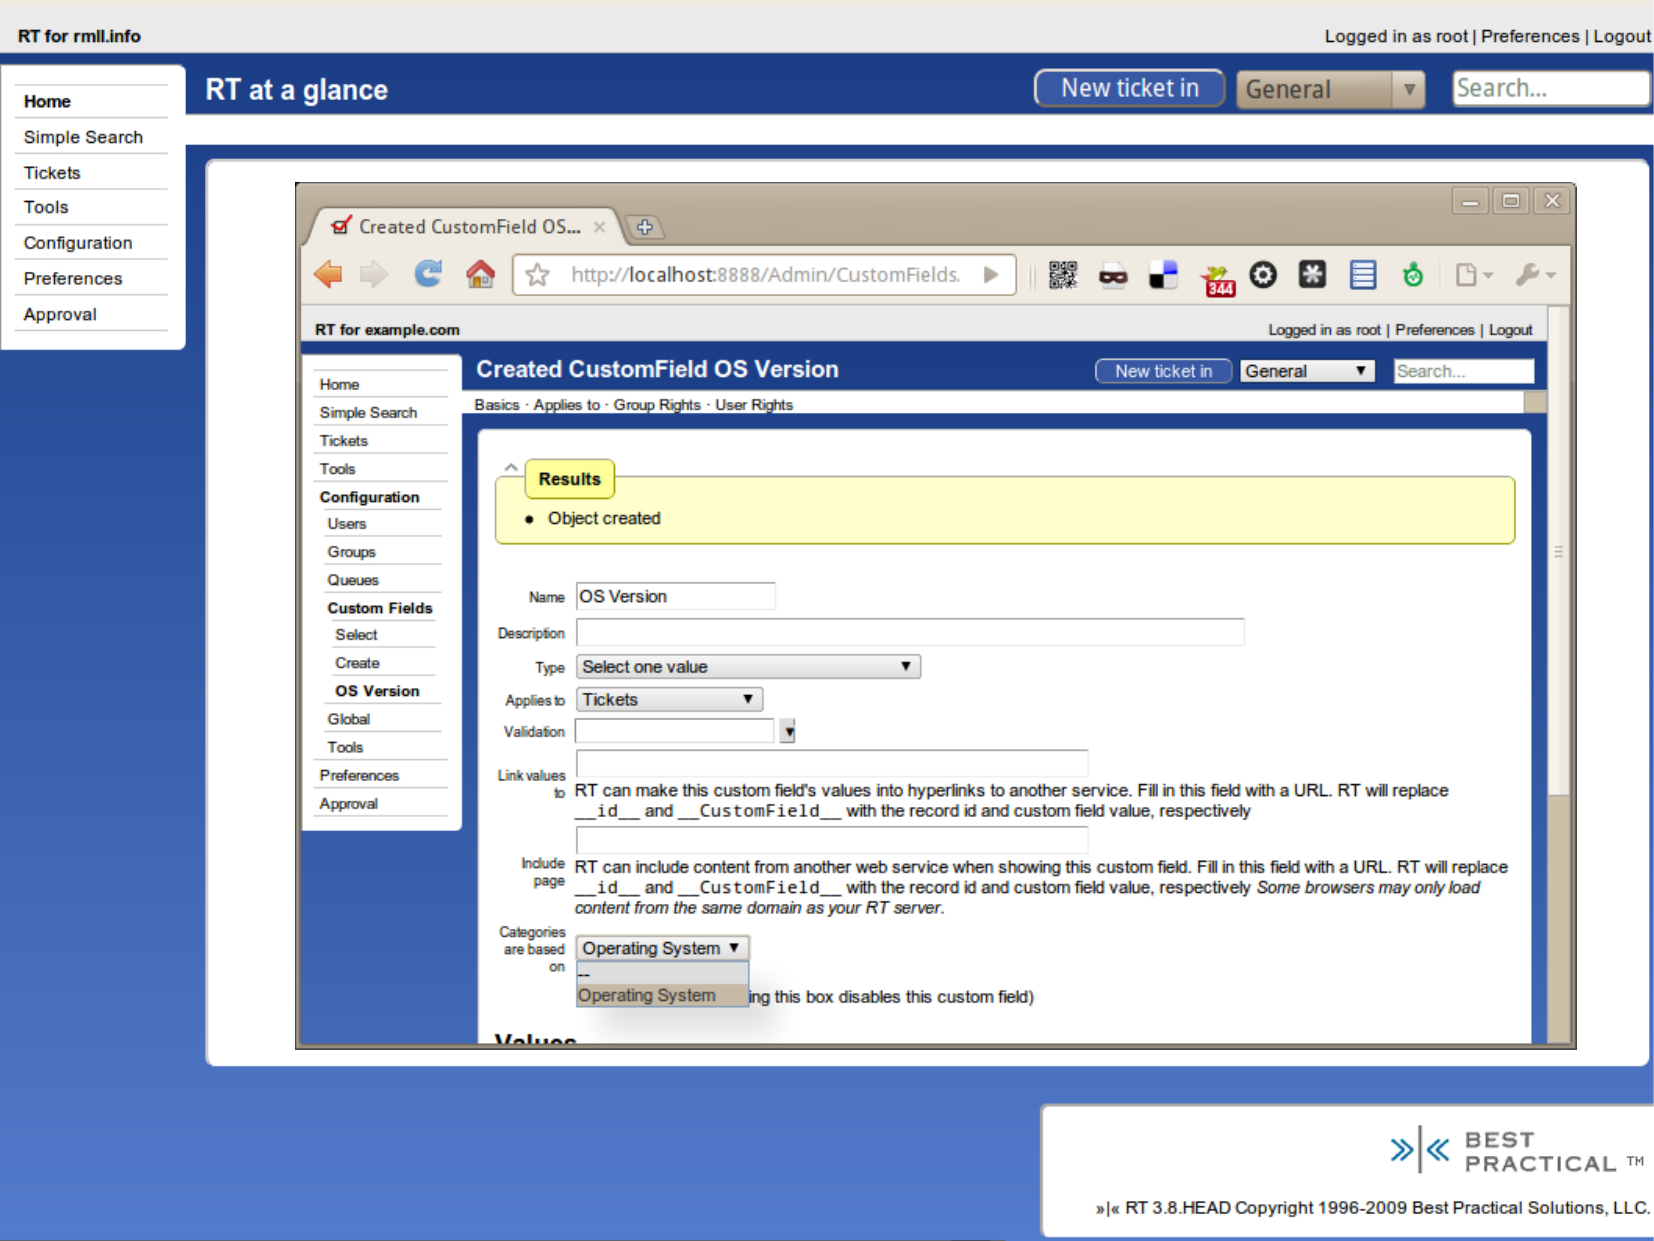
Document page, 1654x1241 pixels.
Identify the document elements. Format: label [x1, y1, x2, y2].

picture [295, 0, 1654, 1241]
